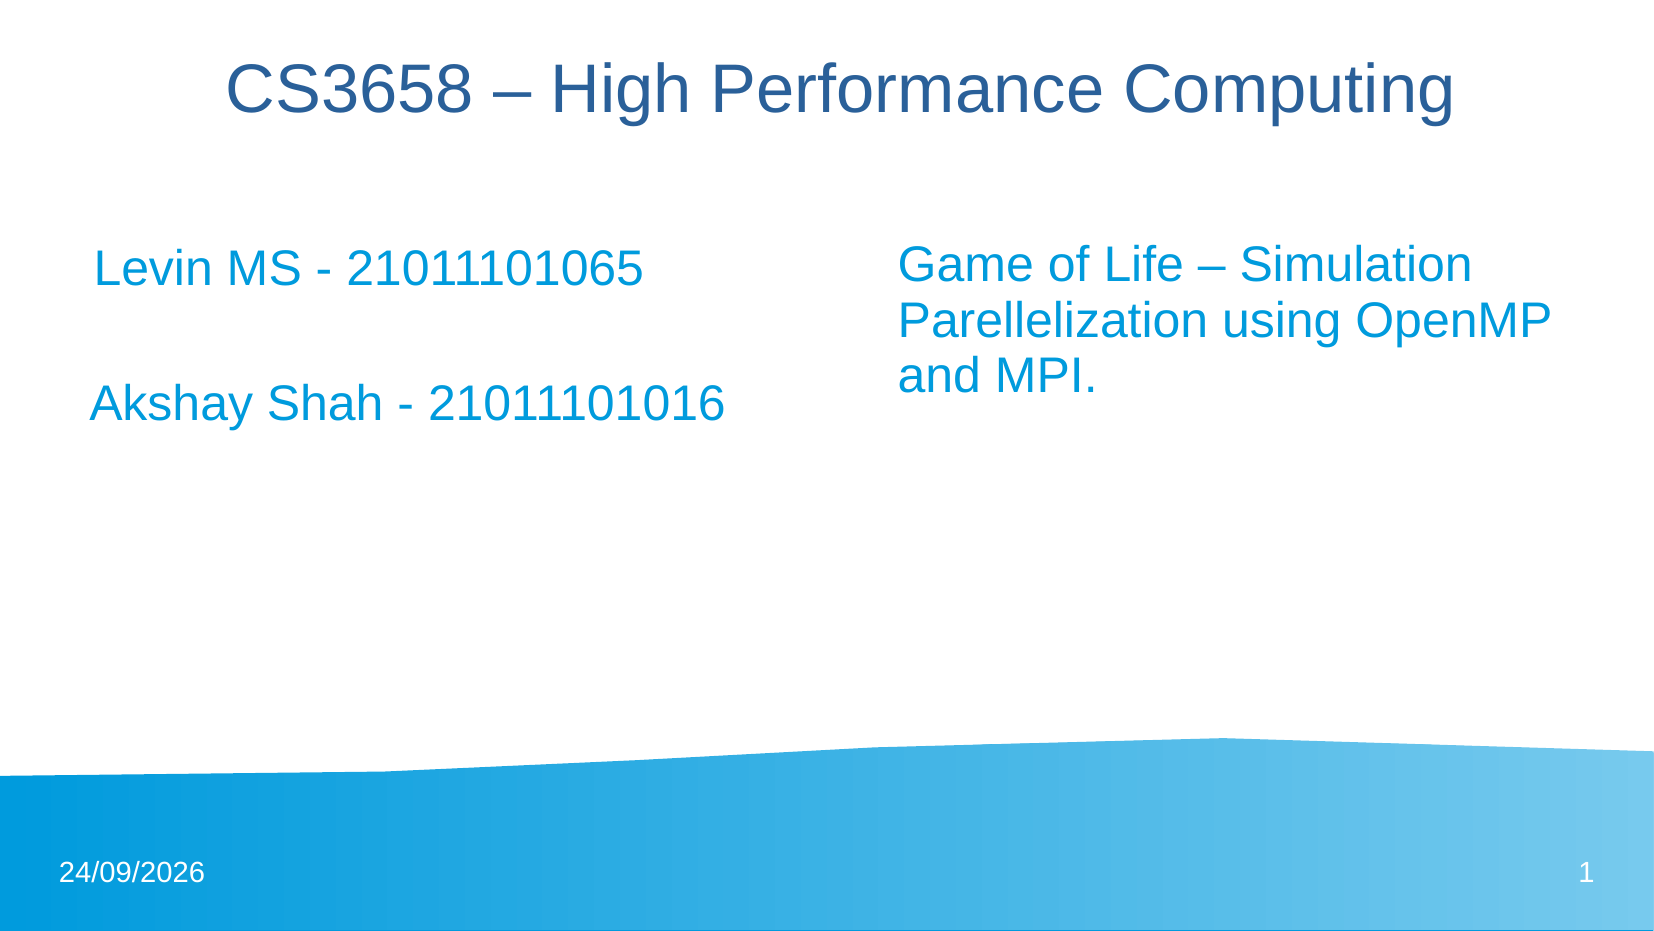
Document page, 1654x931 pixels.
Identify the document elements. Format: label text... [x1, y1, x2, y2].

list Akshay Shah - 21011101016 [18, 375, 768, 502]
list Levin MS - 21011101065 [22, 240, 772, 367]
list Game of Life – Simulation Parellelization using OpenMP and MPI. [826, 236, 1577, 502]
title CS3658 – High Performance Computing [102, 0, 1580, 178]
